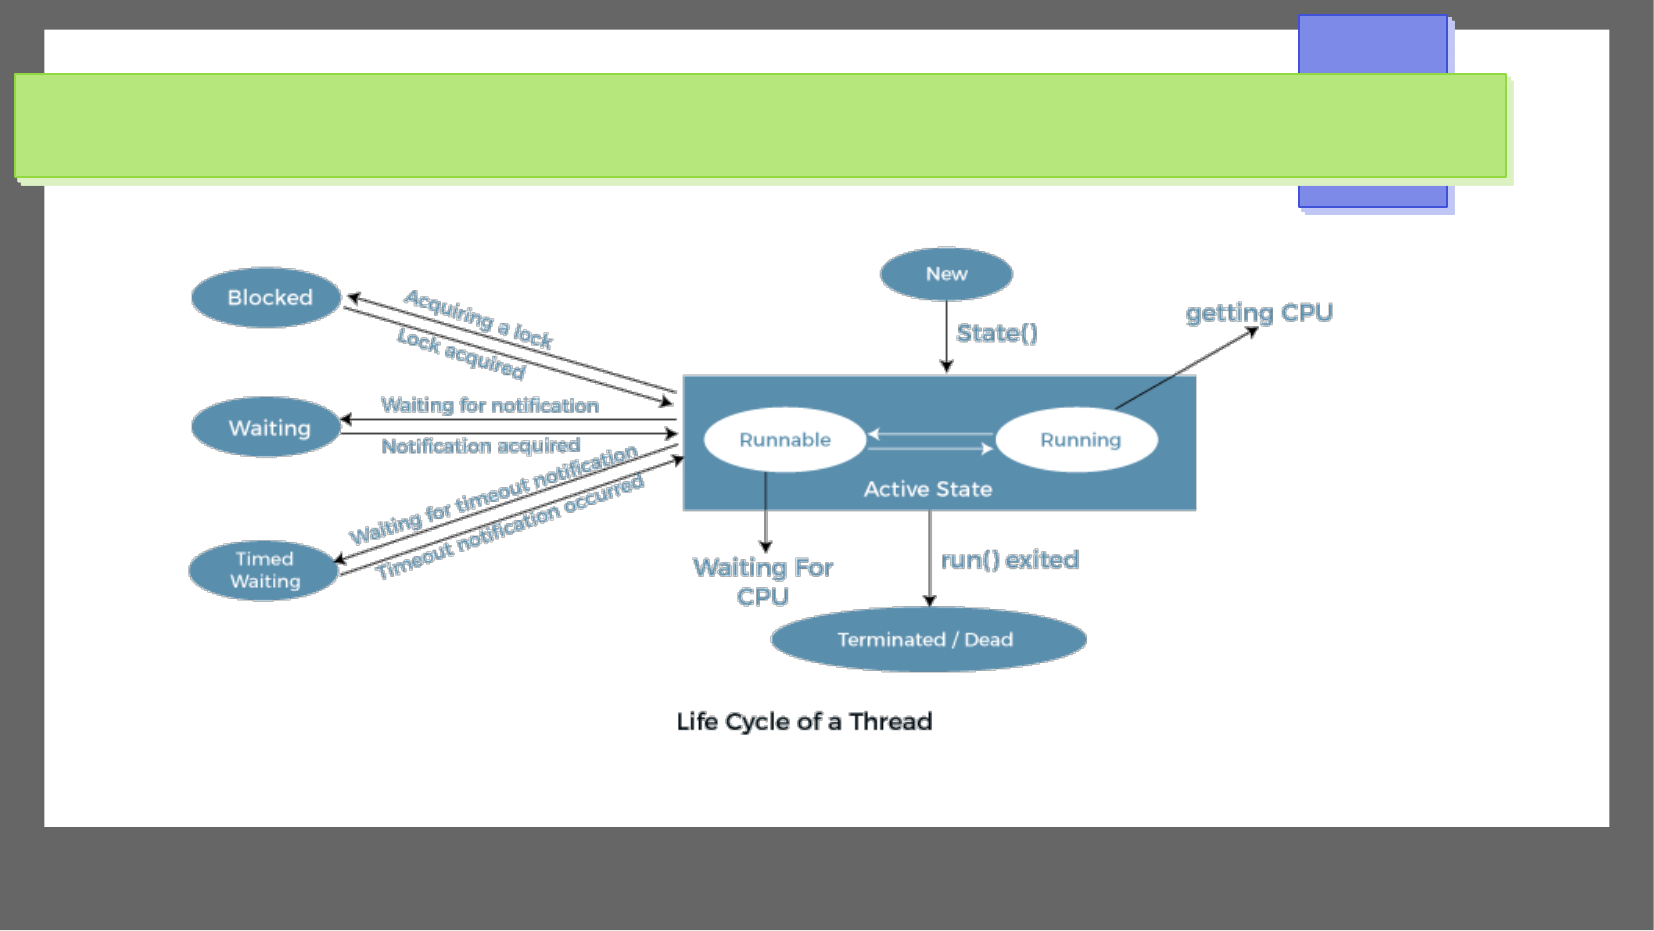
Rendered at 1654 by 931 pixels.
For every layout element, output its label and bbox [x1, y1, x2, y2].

picture [186, 236, 1359, 738]
